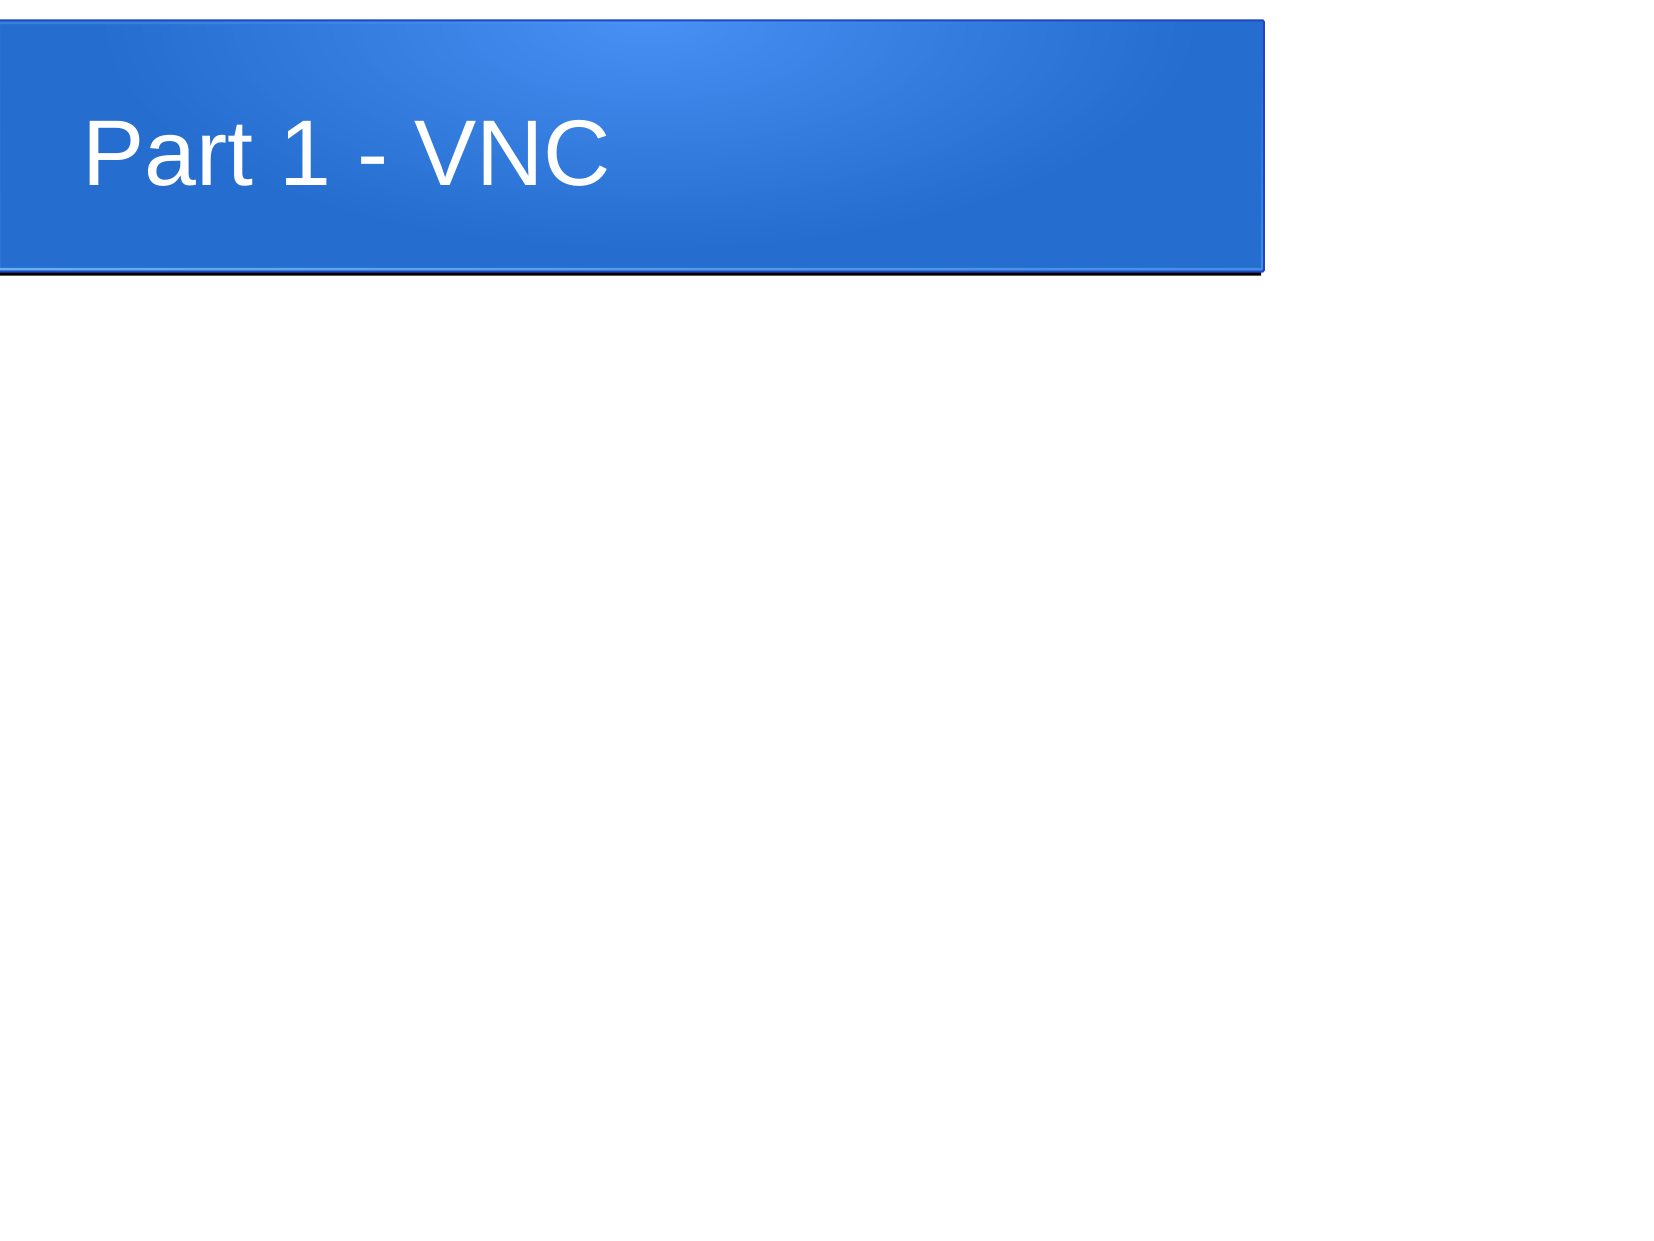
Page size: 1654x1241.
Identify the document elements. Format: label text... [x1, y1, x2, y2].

title Part 1 - VNC [82, 49, 1250, 257]
